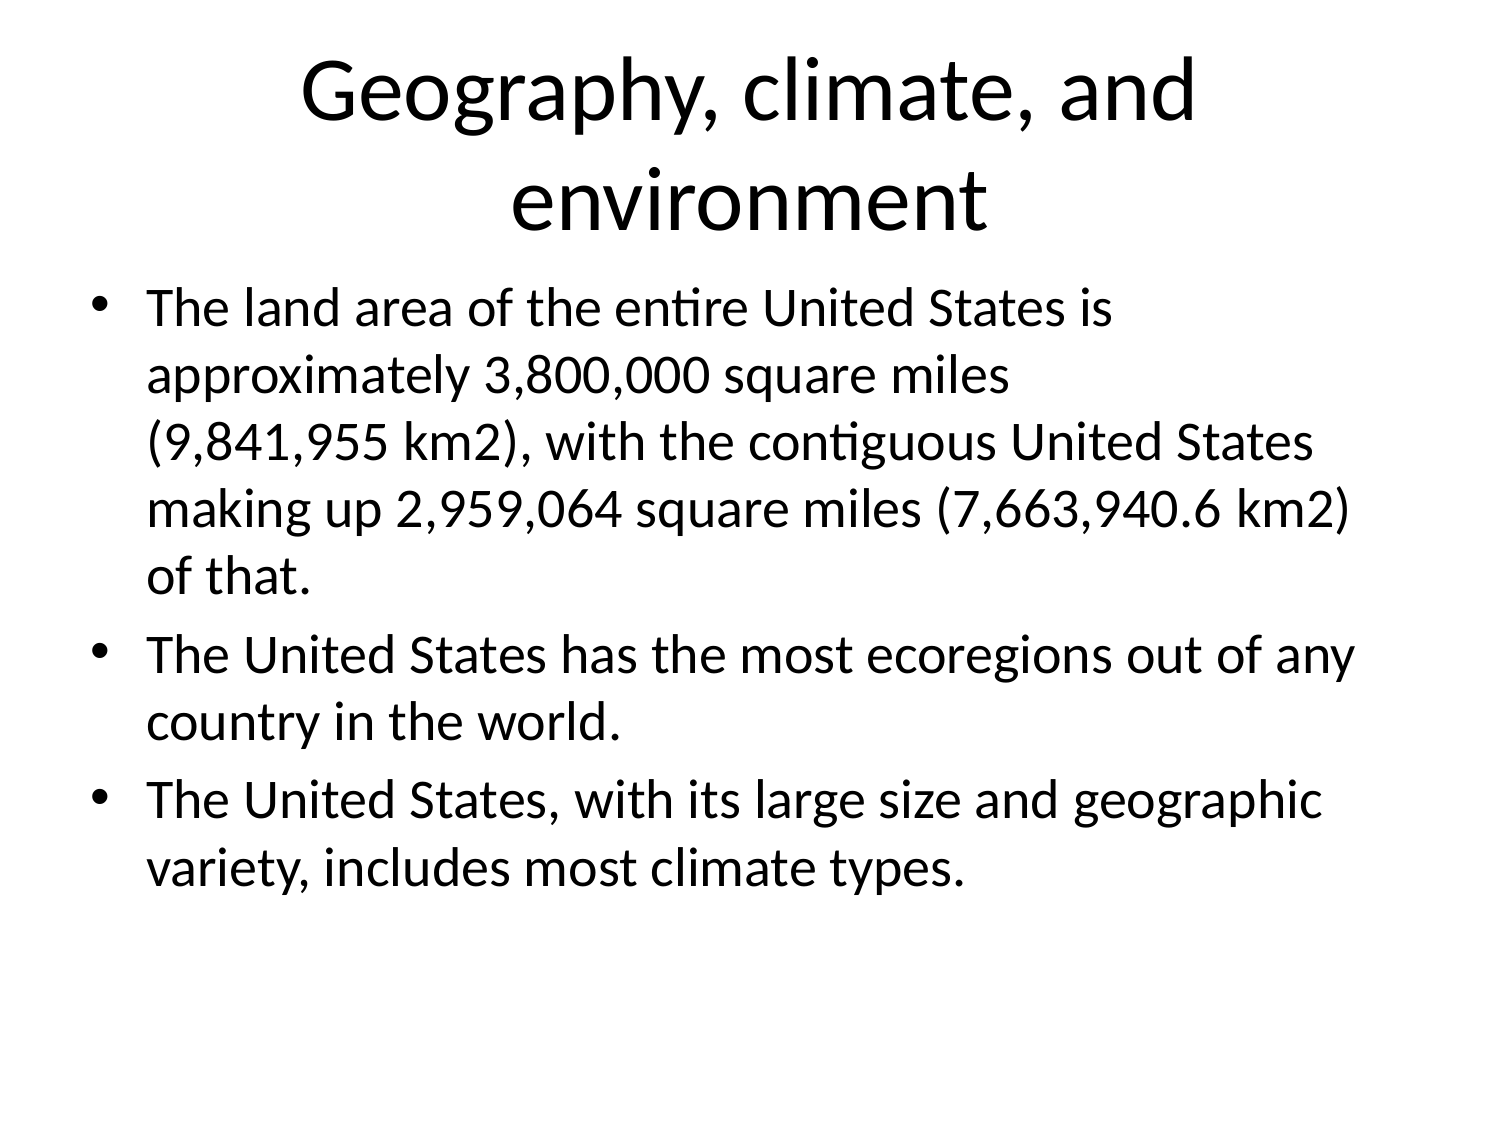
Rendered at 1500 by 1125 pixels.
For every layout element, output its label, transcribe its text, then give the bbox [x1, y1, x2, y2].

list The land area of the entire United States is approximately 3,800,000 square miles (9,841,955 km2), with the contiguous United States making up 2,959,064 square miles (7,663,940.6 km2) of that. The United States has the most ecoregions out of any country in the world. The United States, with its large size and geographic variety, includes most climate types. [75, 262, 1425, 1005]
title Geography, climate, and environment [75, 45, 1425, 233]
